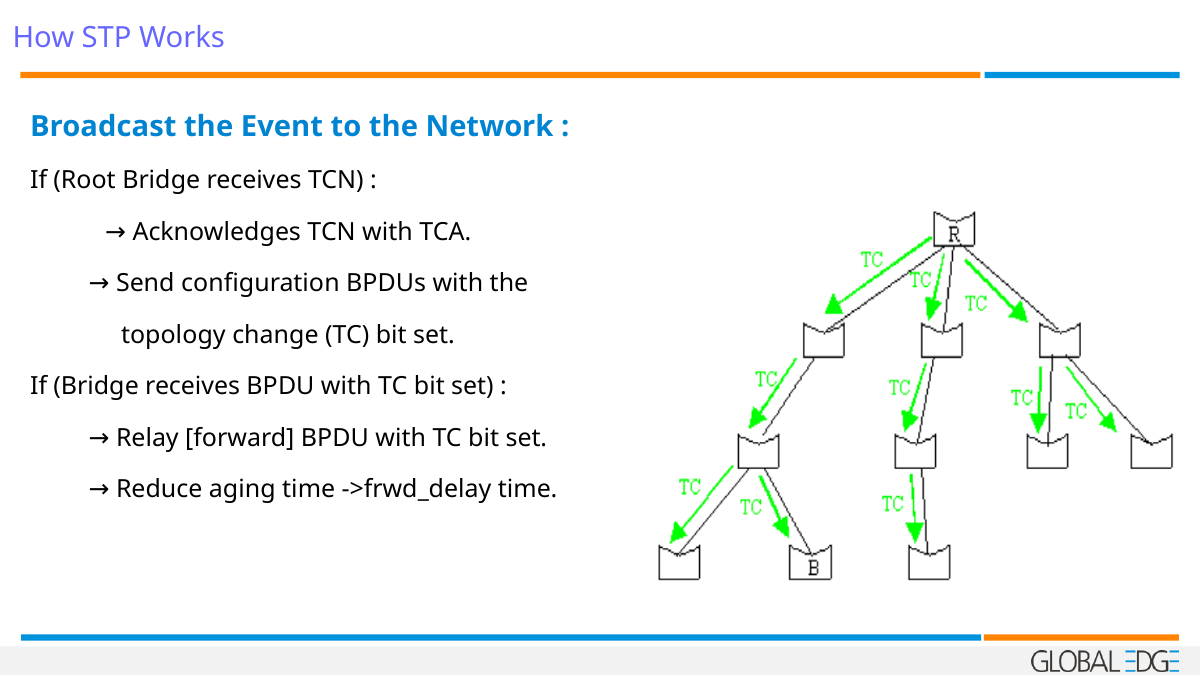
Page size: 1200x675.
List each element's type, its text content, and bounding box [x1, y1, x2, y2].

picture [1031, 650, 1179, 672]
list Broadcast the Event to the Network : If (Root Bridge receives TCN) : → Acknowledges TCN with TCA. → Send configuration BPDUs with the topology change (TC) bit set. If (Bridge receives BPDU with TC bit set) : → Relay [forward] BPDU with TC bit set. → Reduce aging time ->frwd_delay time. [30, 104, 1186, 631]
picture [614, 190, 1200, 606]
title How STP Works [12, 9, 1088, 63]
